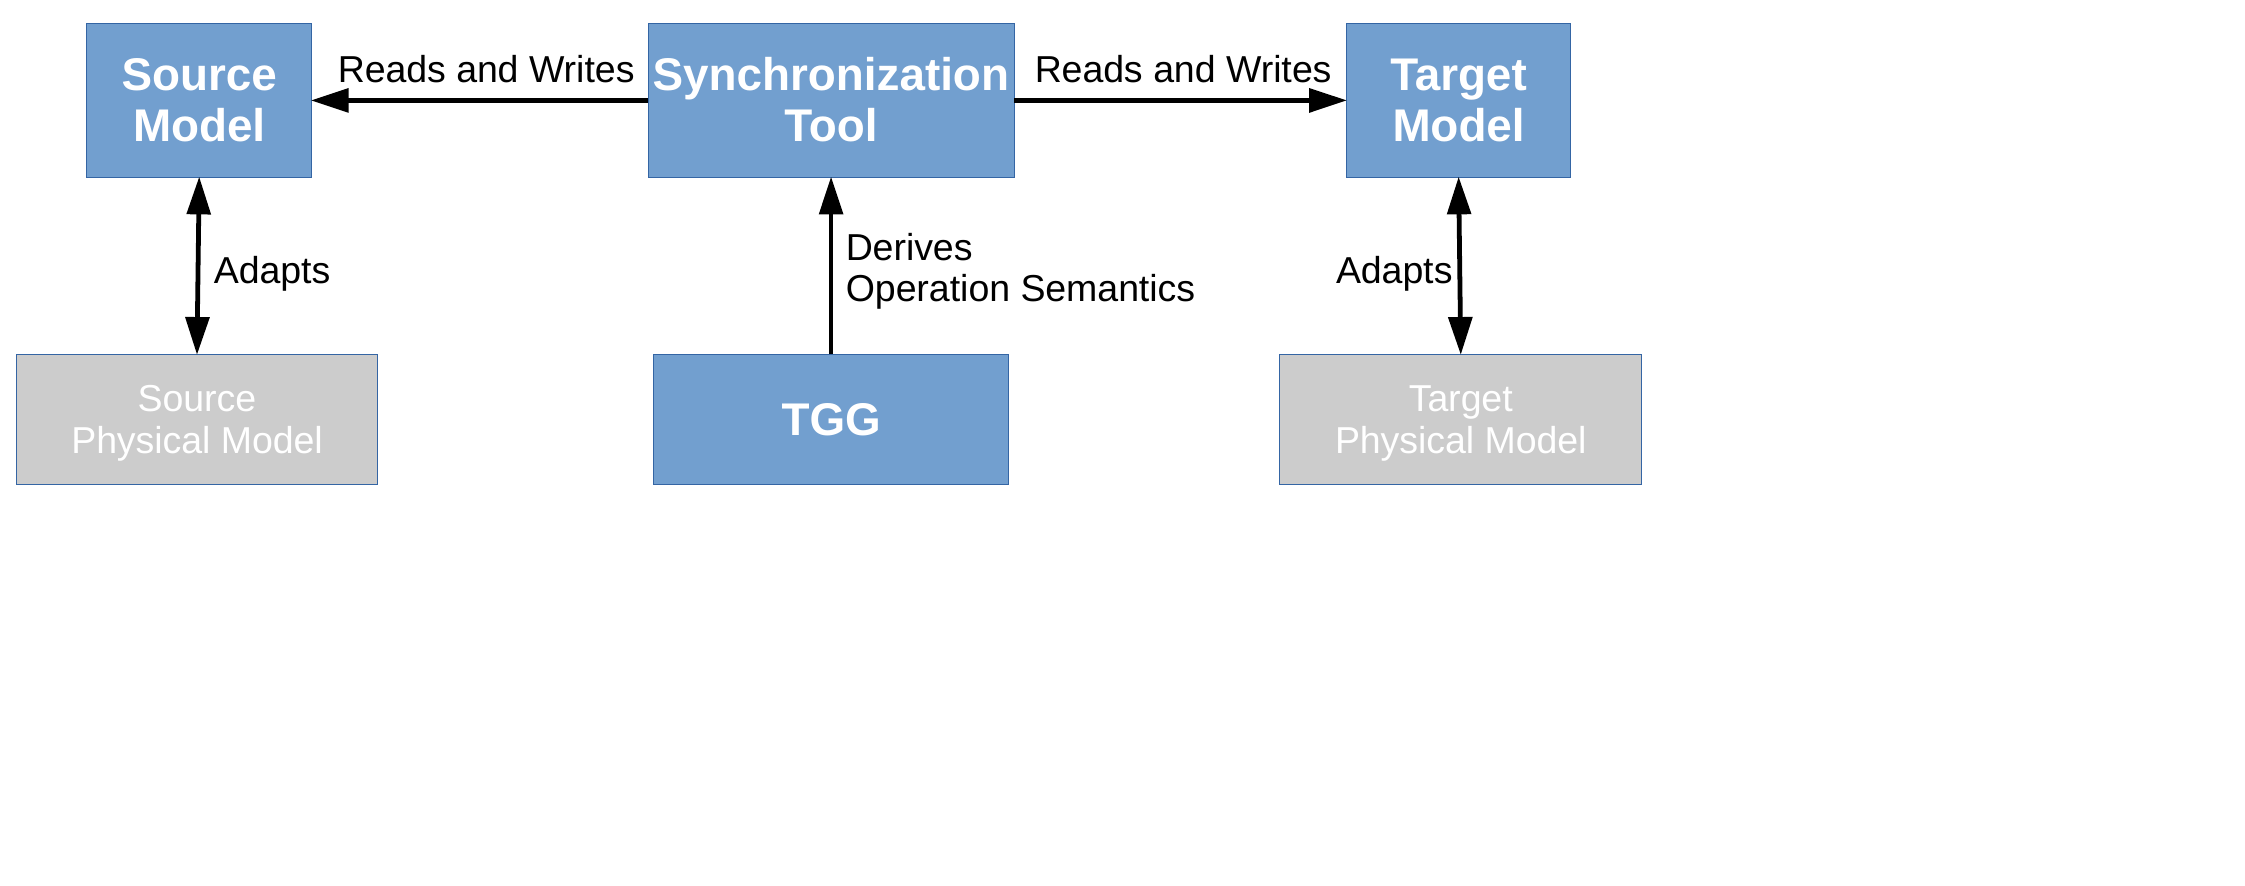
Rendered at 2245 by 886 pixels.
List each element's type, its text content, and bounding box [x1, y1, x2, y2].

text_box Adapts [1321, 242, 1469, 299]
text_box Derives Operation Semantics [831, 218, 1221, 318]
text_box Synchronization Tool [648, 23, 1015, 178]
text_box Source Physical Model [16, 354, 378, 485]
text_box Target Model [1346, 23, 1571, 178]
text_box Adapts [199, 242, 347, 299]
text_box Source Model [86, 23, 312, 178]
text_box Target Physical Model [1279, 354, 1642, 485]
text_box Reads and Writes [323, 41, 650, 99]
text_box TGG [653, 354, 1009, 485]
text_box Reads and Writes [1020, 41, 1347, 99]
